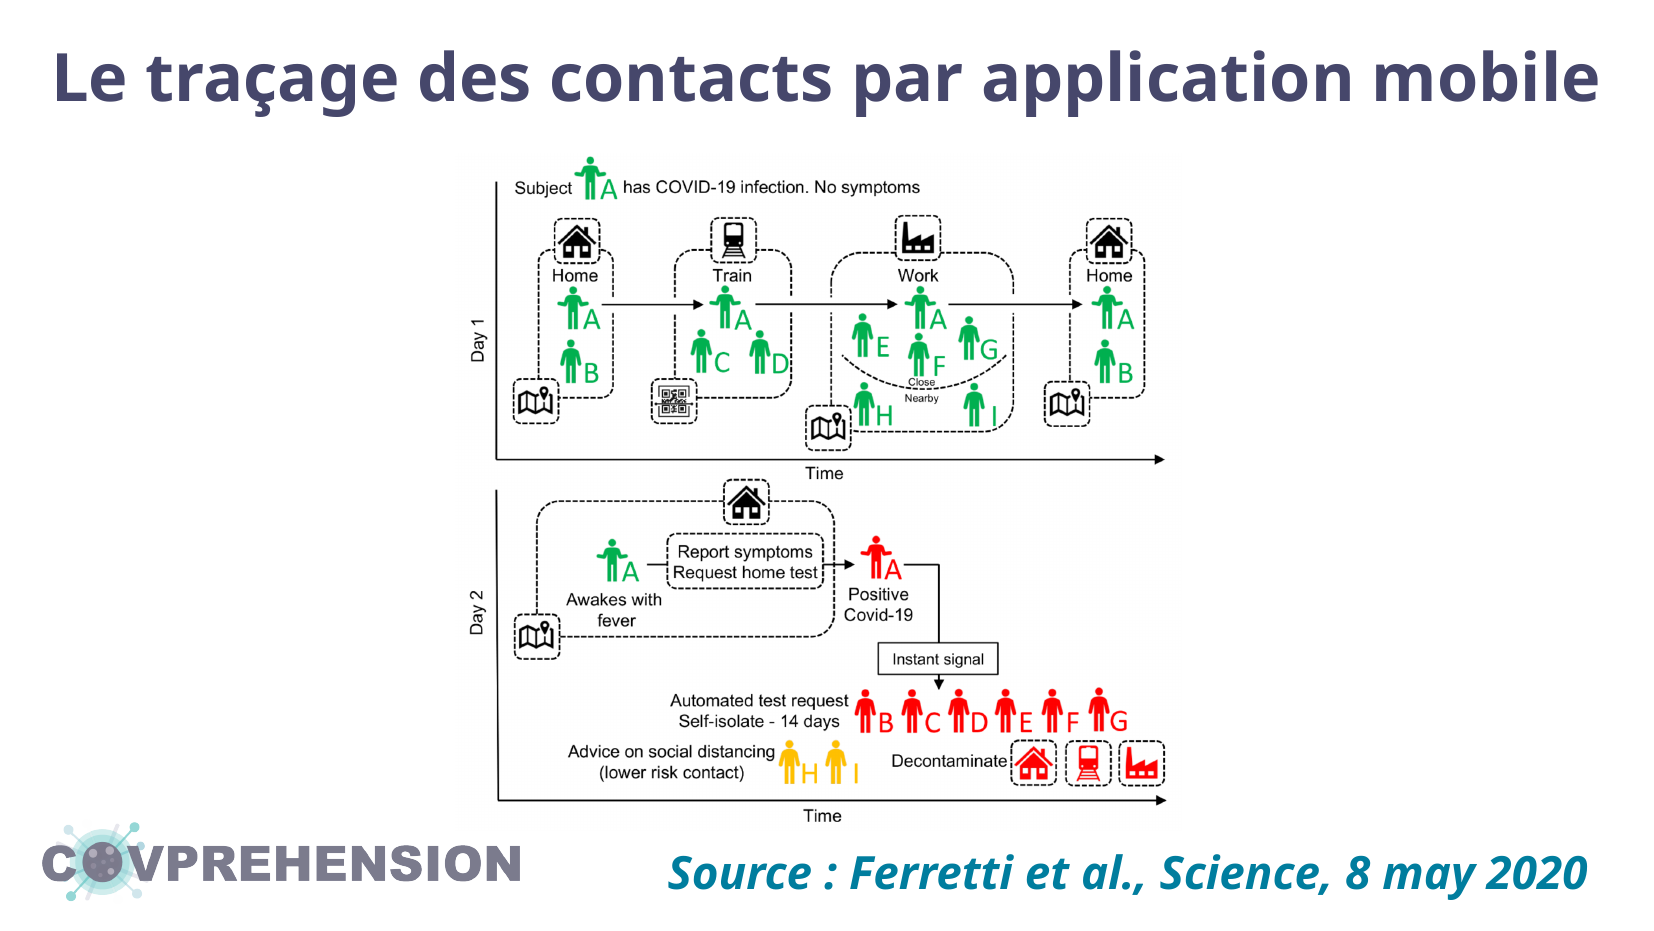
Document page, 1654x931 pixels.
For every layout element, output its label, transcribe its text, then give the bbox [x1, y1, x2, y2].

title Le traçage des contacts par application mobile [0, 23, 1654, 129]
picture [455, 153, 1182, 831]
text_box Source : Ferretti et al., Science, 8 may 2020 [614, 832, 1642, 931]
